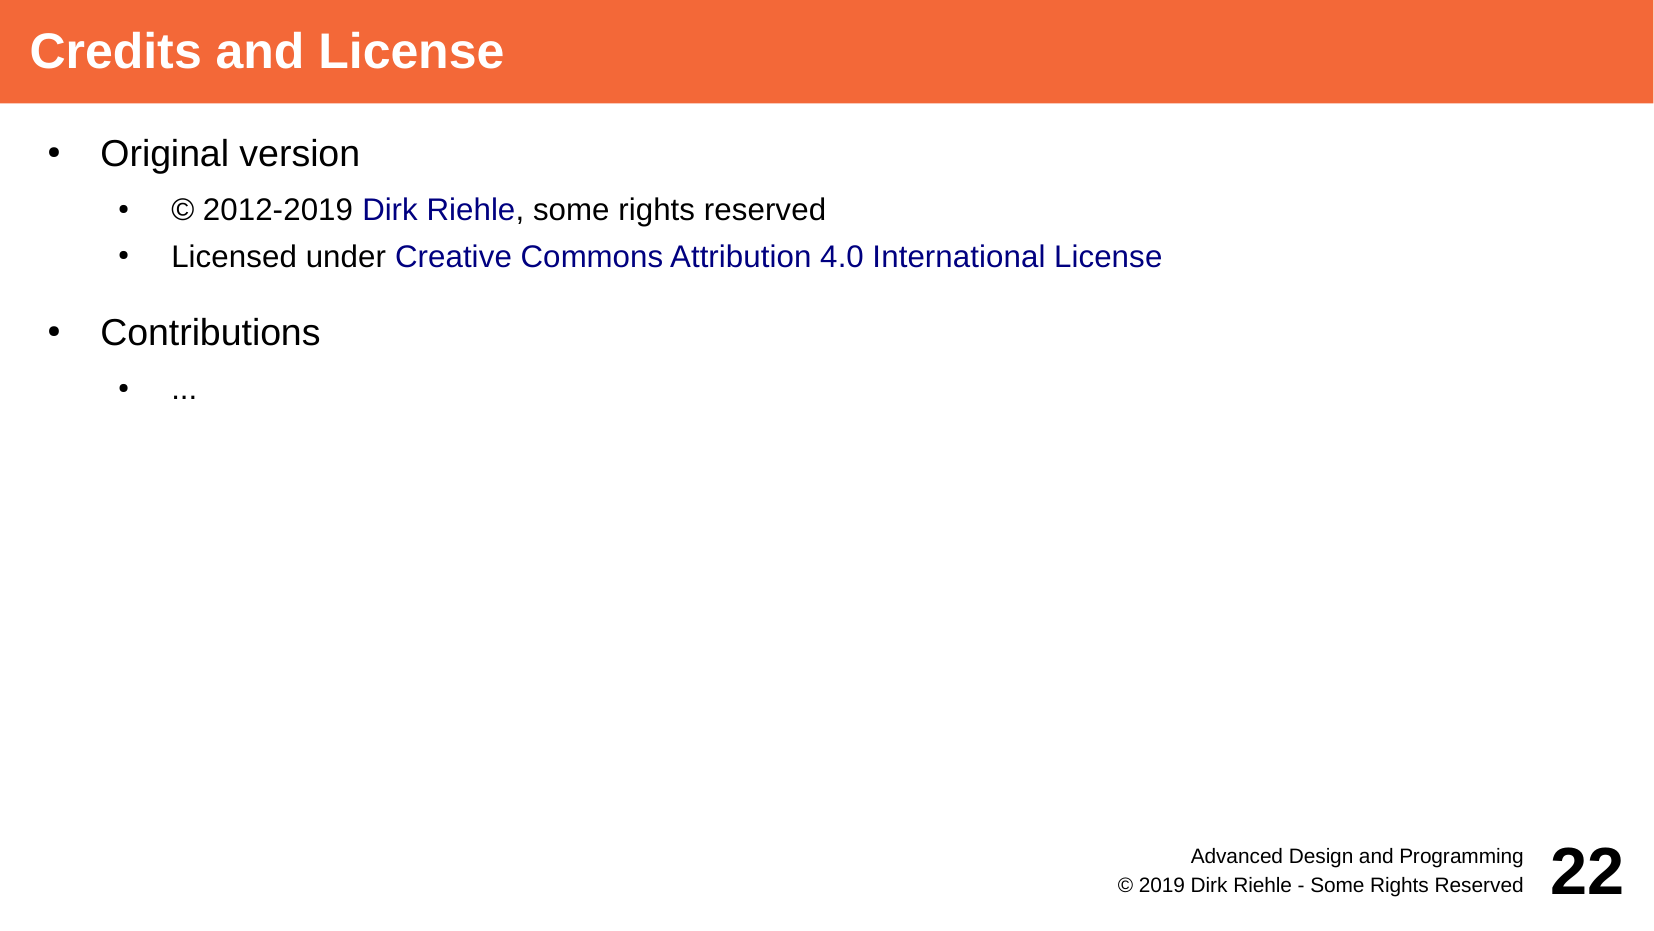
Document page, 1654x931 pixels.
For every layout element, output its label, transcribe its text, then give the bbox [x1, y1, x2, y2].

title Credits and License [0, 0, 1654, 104]
list Original version © 2012-2019 Dirk Riehle, some rights reserved Licensed under Creative Commons Attribution 4.0 International License Contributions ... [29, 132, 1625, 813]
